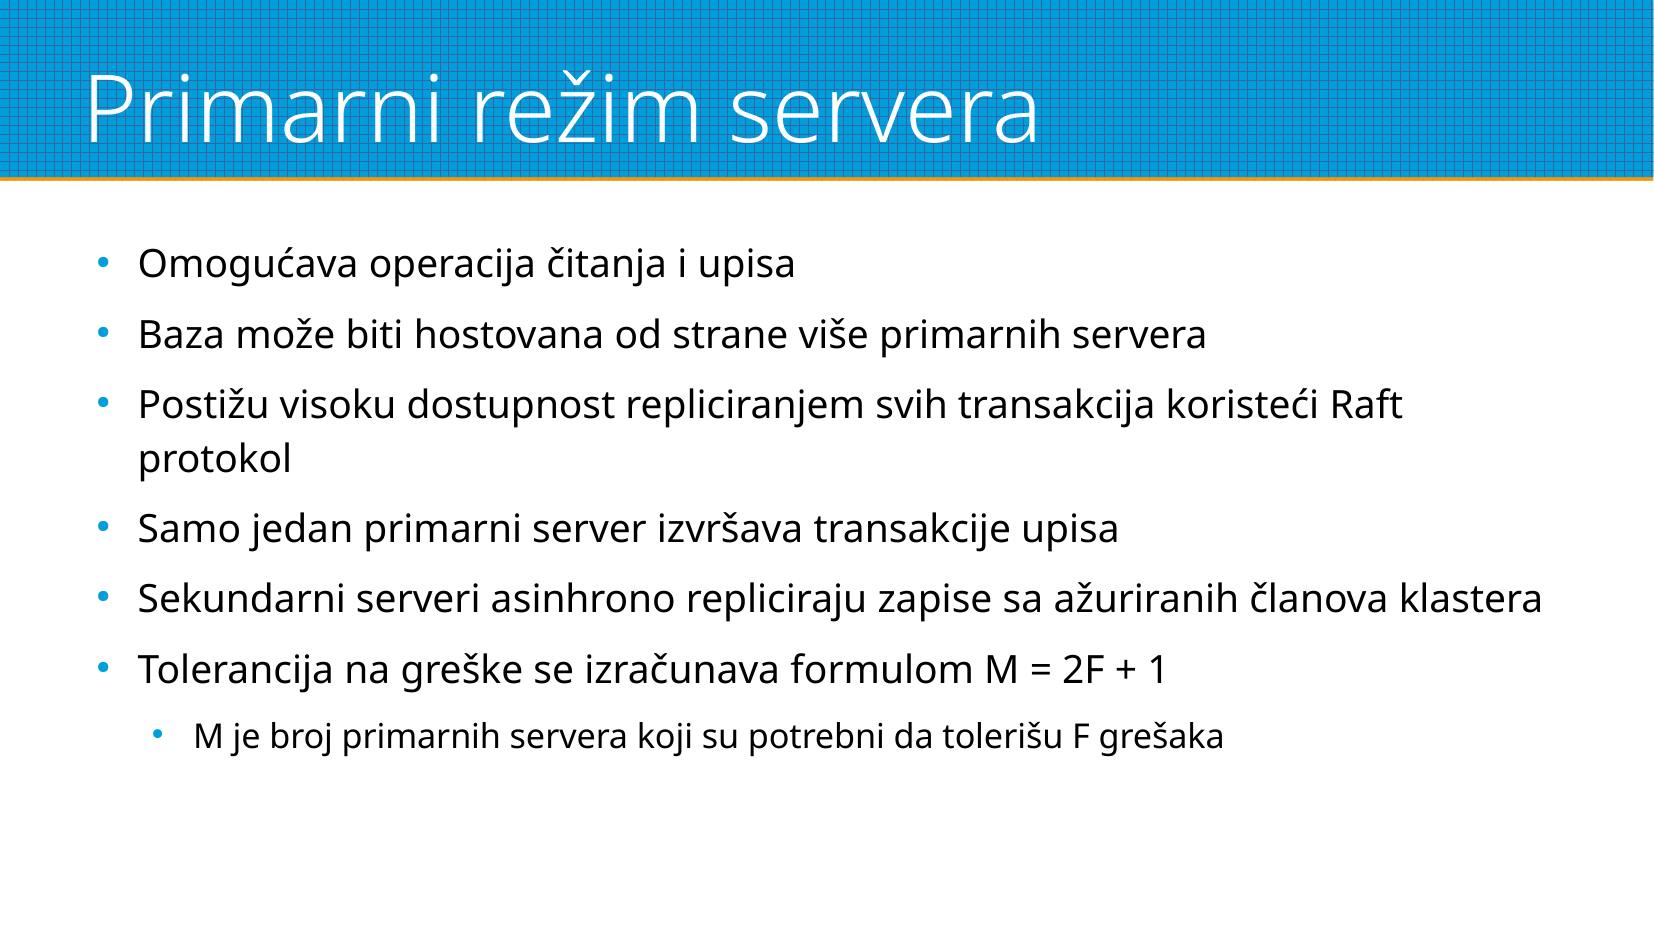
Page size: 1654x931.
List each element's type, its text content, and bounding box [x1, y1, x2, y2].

title Primarni režim servera [82, 14, 1571, 171]
list Omogućava operacija čitanja i upisa Baza može biti hostovana od strane više primarnih servera Postižu visoku dostupnost repliciranjem svih transakcija koristeći Raft protokol Samo jedan primarni server izvršava transakcije upisa Sekundarni serveri asinhrono repliciraju zapise sa ažuriranih članova klastera Tolerancija na greške se izračunava formulom М = 2F + 1 M je broj primarnih servera koji su potrebni da tolerišu F grešaka [82, 236, 1563, 811]
